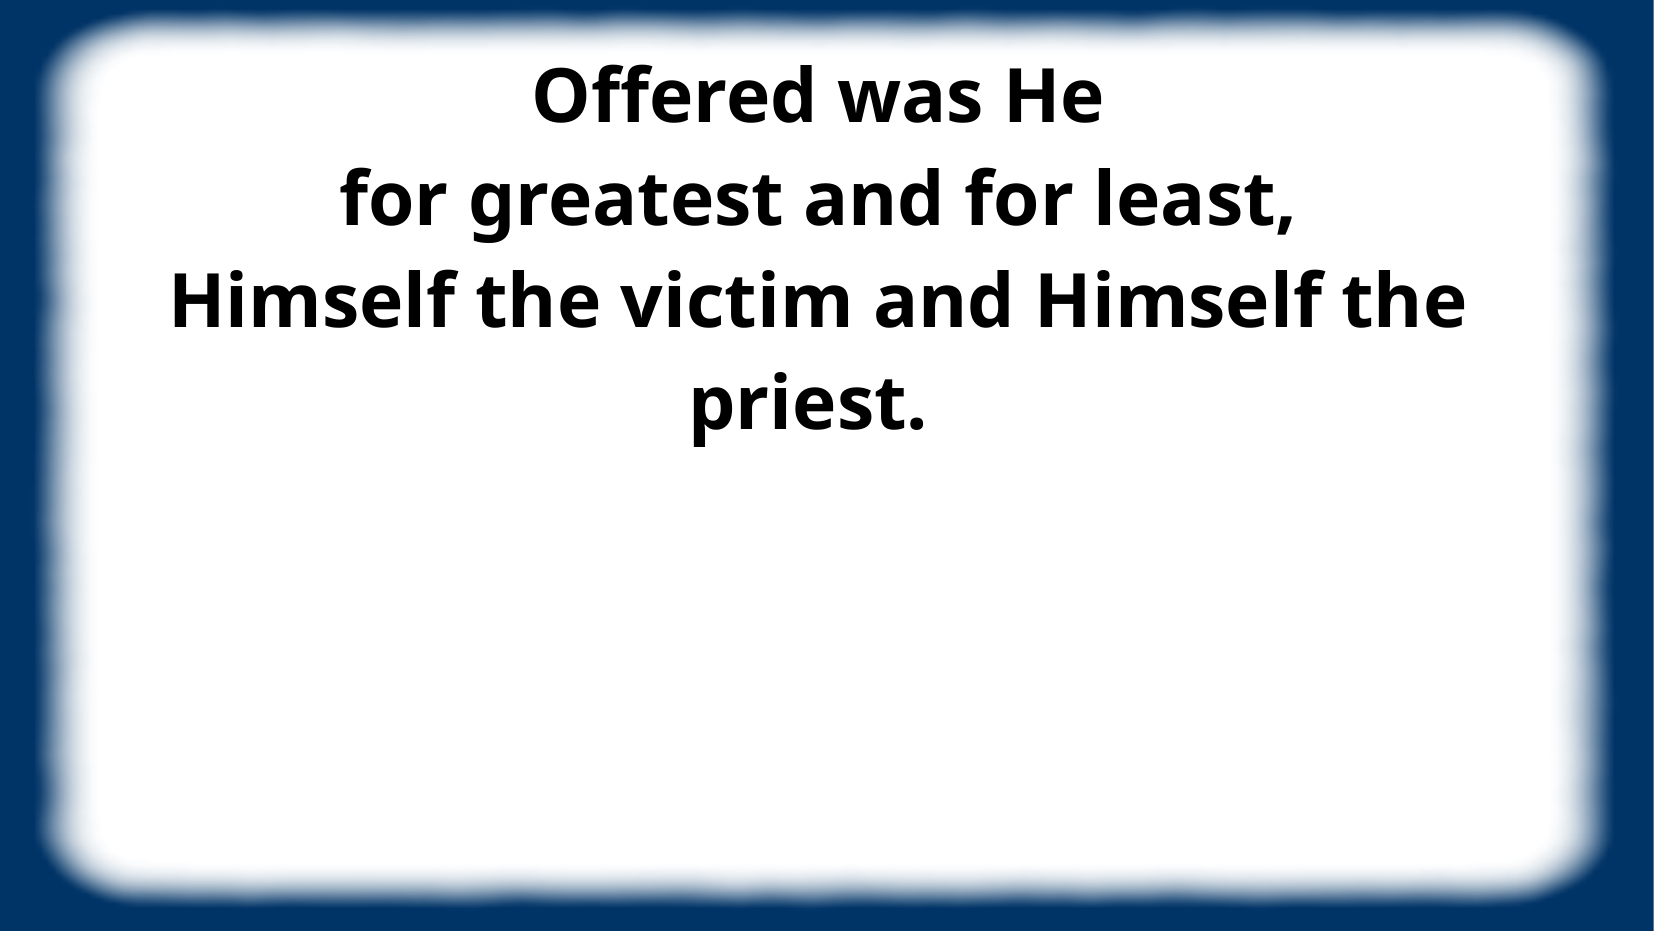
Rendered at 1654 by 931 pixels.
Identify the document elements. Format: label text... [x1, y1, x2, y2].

picture [0, 0, 1654, 931]
text_box Offered was He for greatest and for least, Himself the victim and Himself the priest. [62, 35, 1576, 364]
